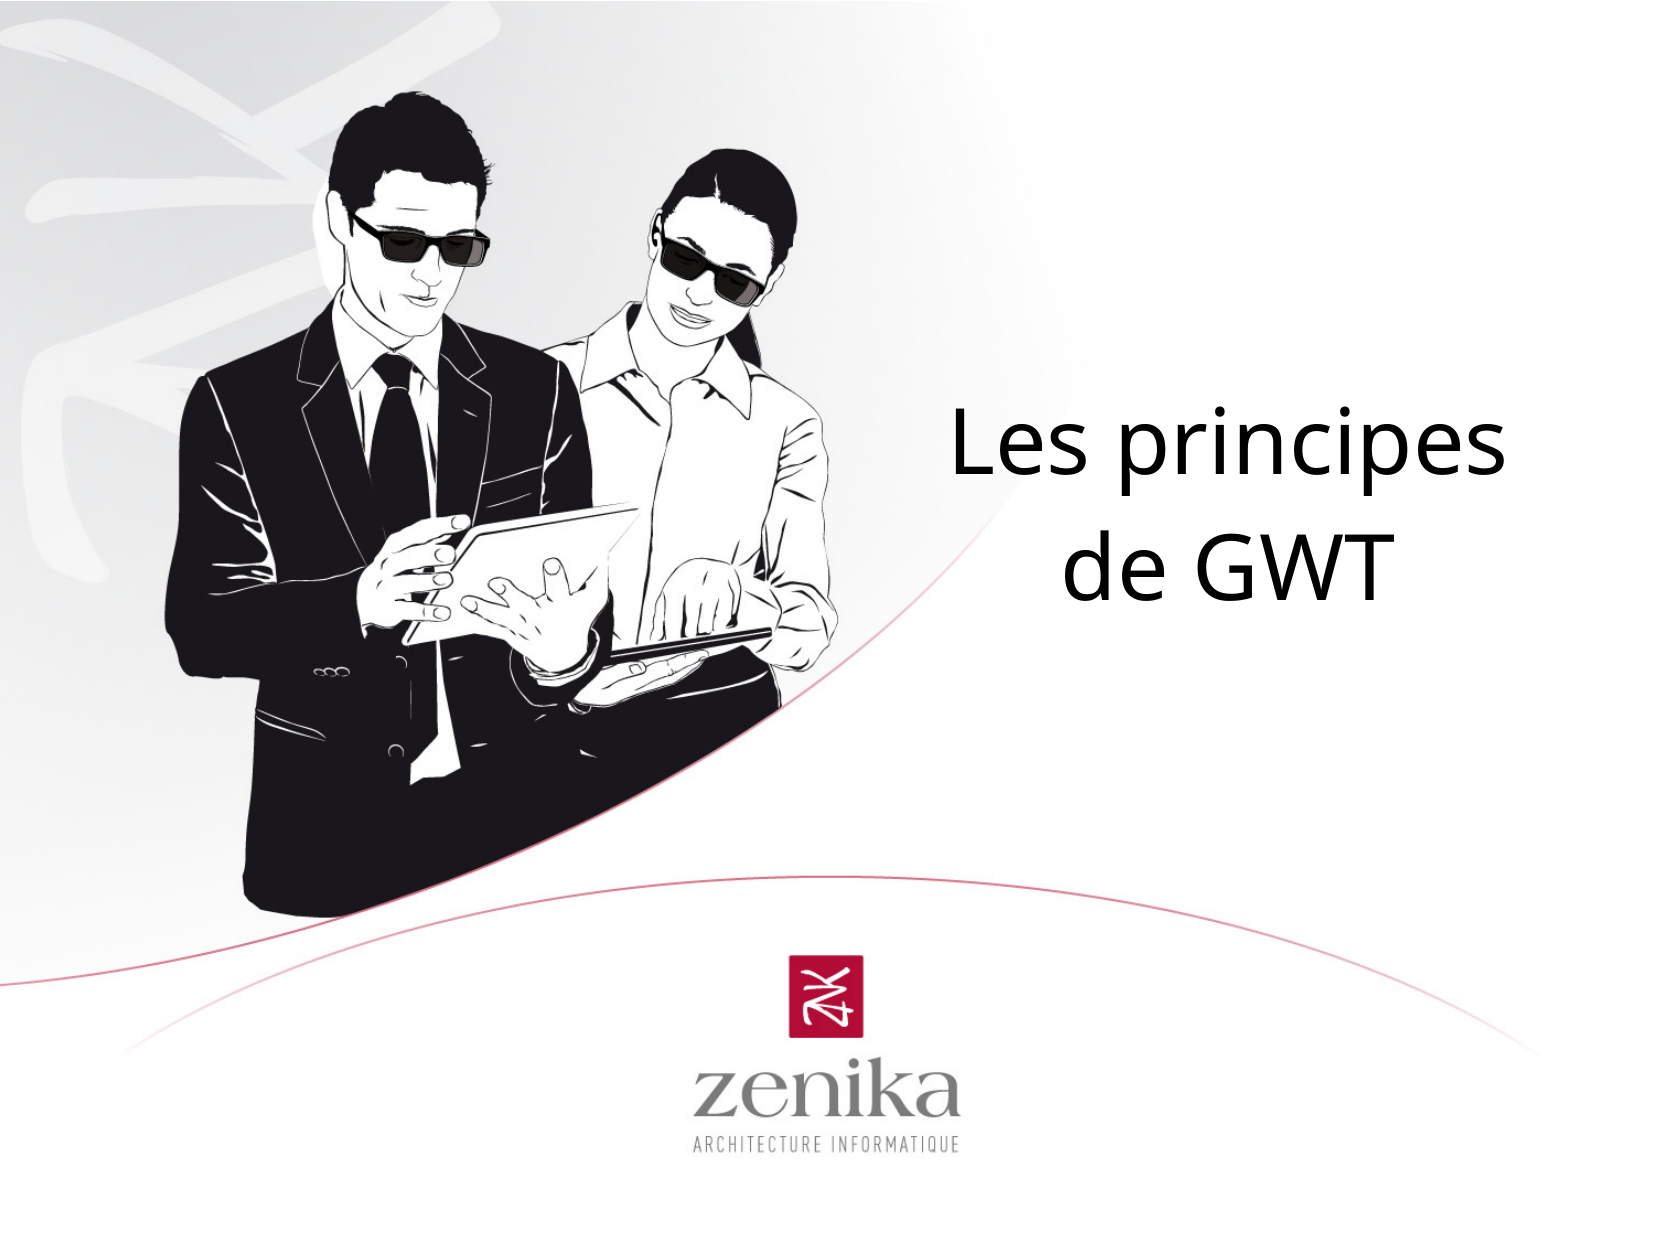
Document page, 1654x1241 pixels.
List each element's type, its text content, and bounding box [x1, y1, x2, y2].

title Les principes de GWT [885, 366, 1571, 590]
subtitle [885, 590, 1571, 875]
picture [0, 1, 1652, 1241]
